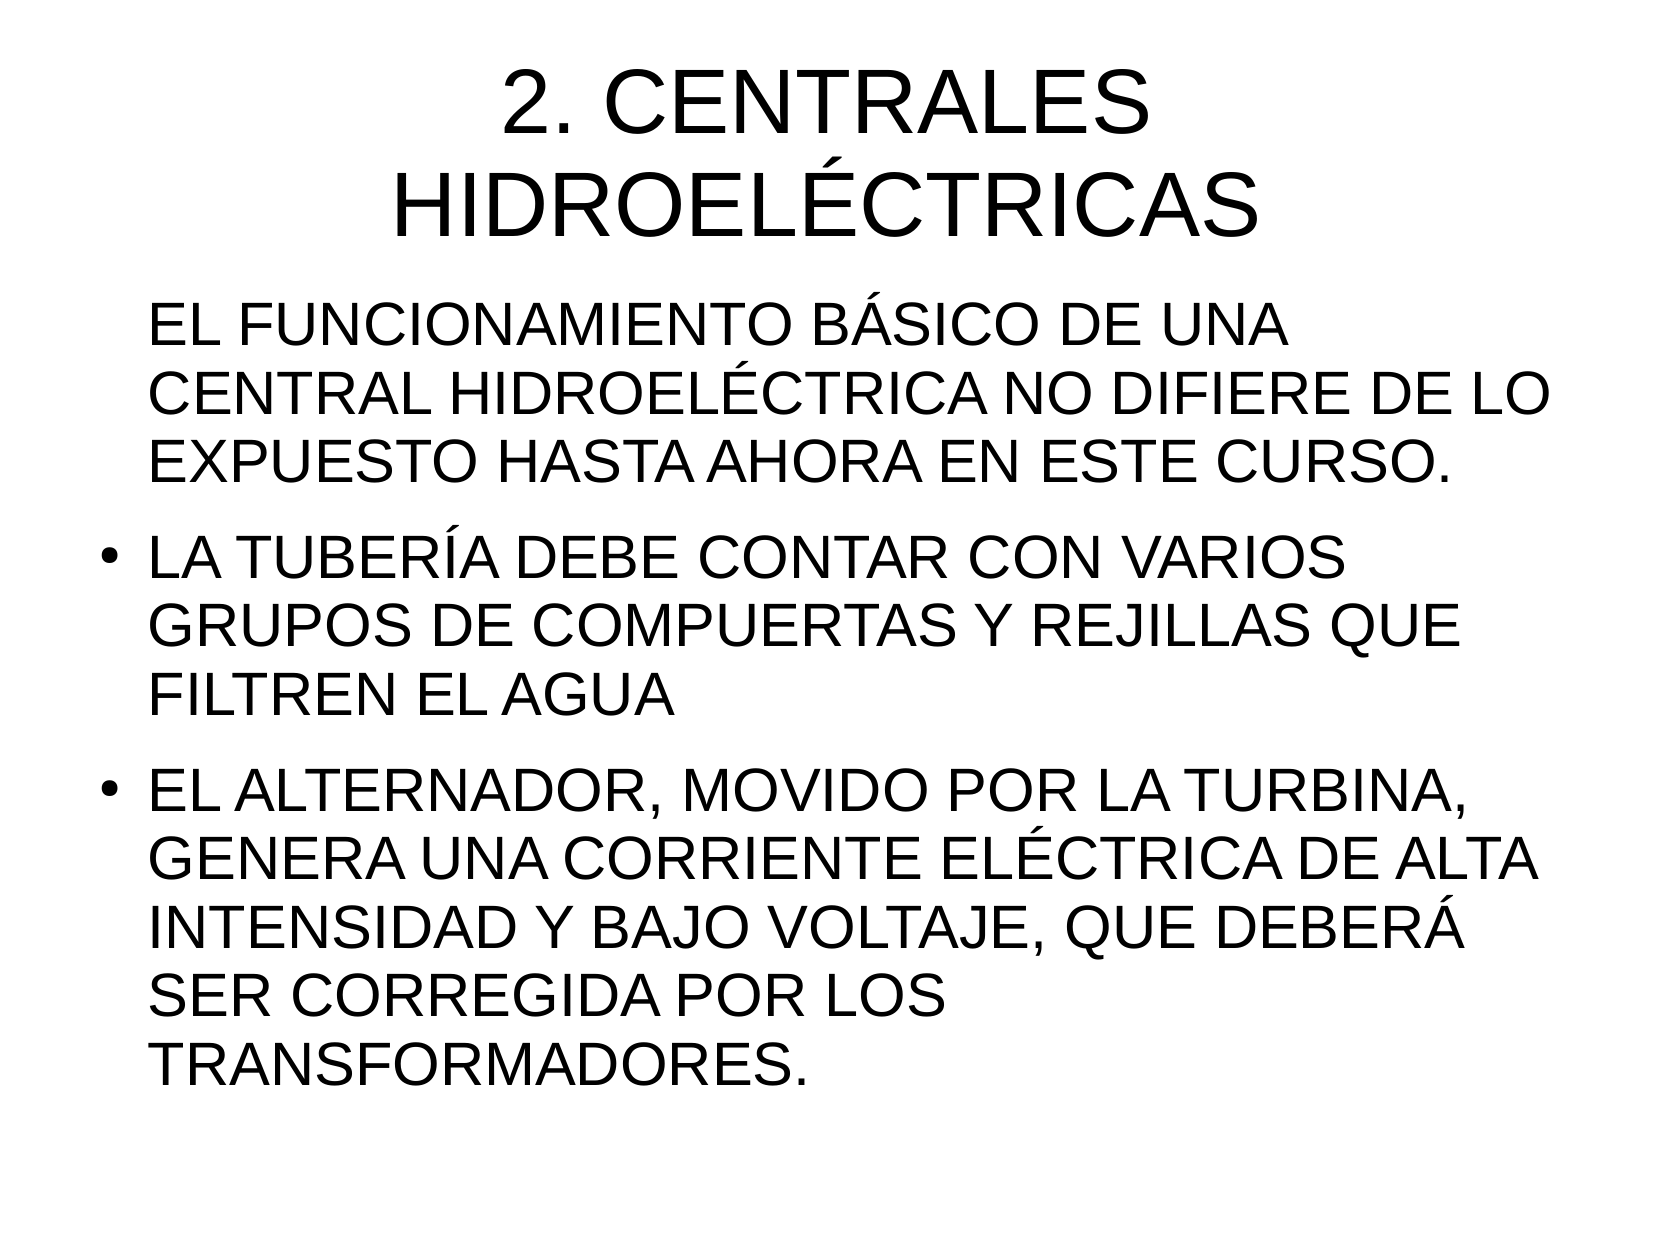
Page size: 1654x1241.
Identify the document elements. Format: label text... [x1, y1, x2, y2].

title 2. CENTRALES HIDROELÉCTRICAS [82, 50, 1571, 256]
list EL FUNCIONAMIENTO BÁSICO DE UNA CENTRAL HIDROELÉCTRICA NO DIFIERE DE LO EXPUESTO HASTA AHORA EN ESTE CURSO. LA TUBERÍA DEBE CONTAR CON VARIOS GRUPOS DE COMPUERTAS Y REJILLAS QUE FILTREN EL AGUA EL ALTERNADOR, MOVIDO POR LA TURBINA, GENERA UNA CORRIENTE ELÉCTRICA DE ALTA INTENSIDAD Y BAJO VOLTAJE, QUE DEBERÁ SER CORREGIDA POR LOS TRANSFORMADORES. [82, 290, 1571, 1109]
